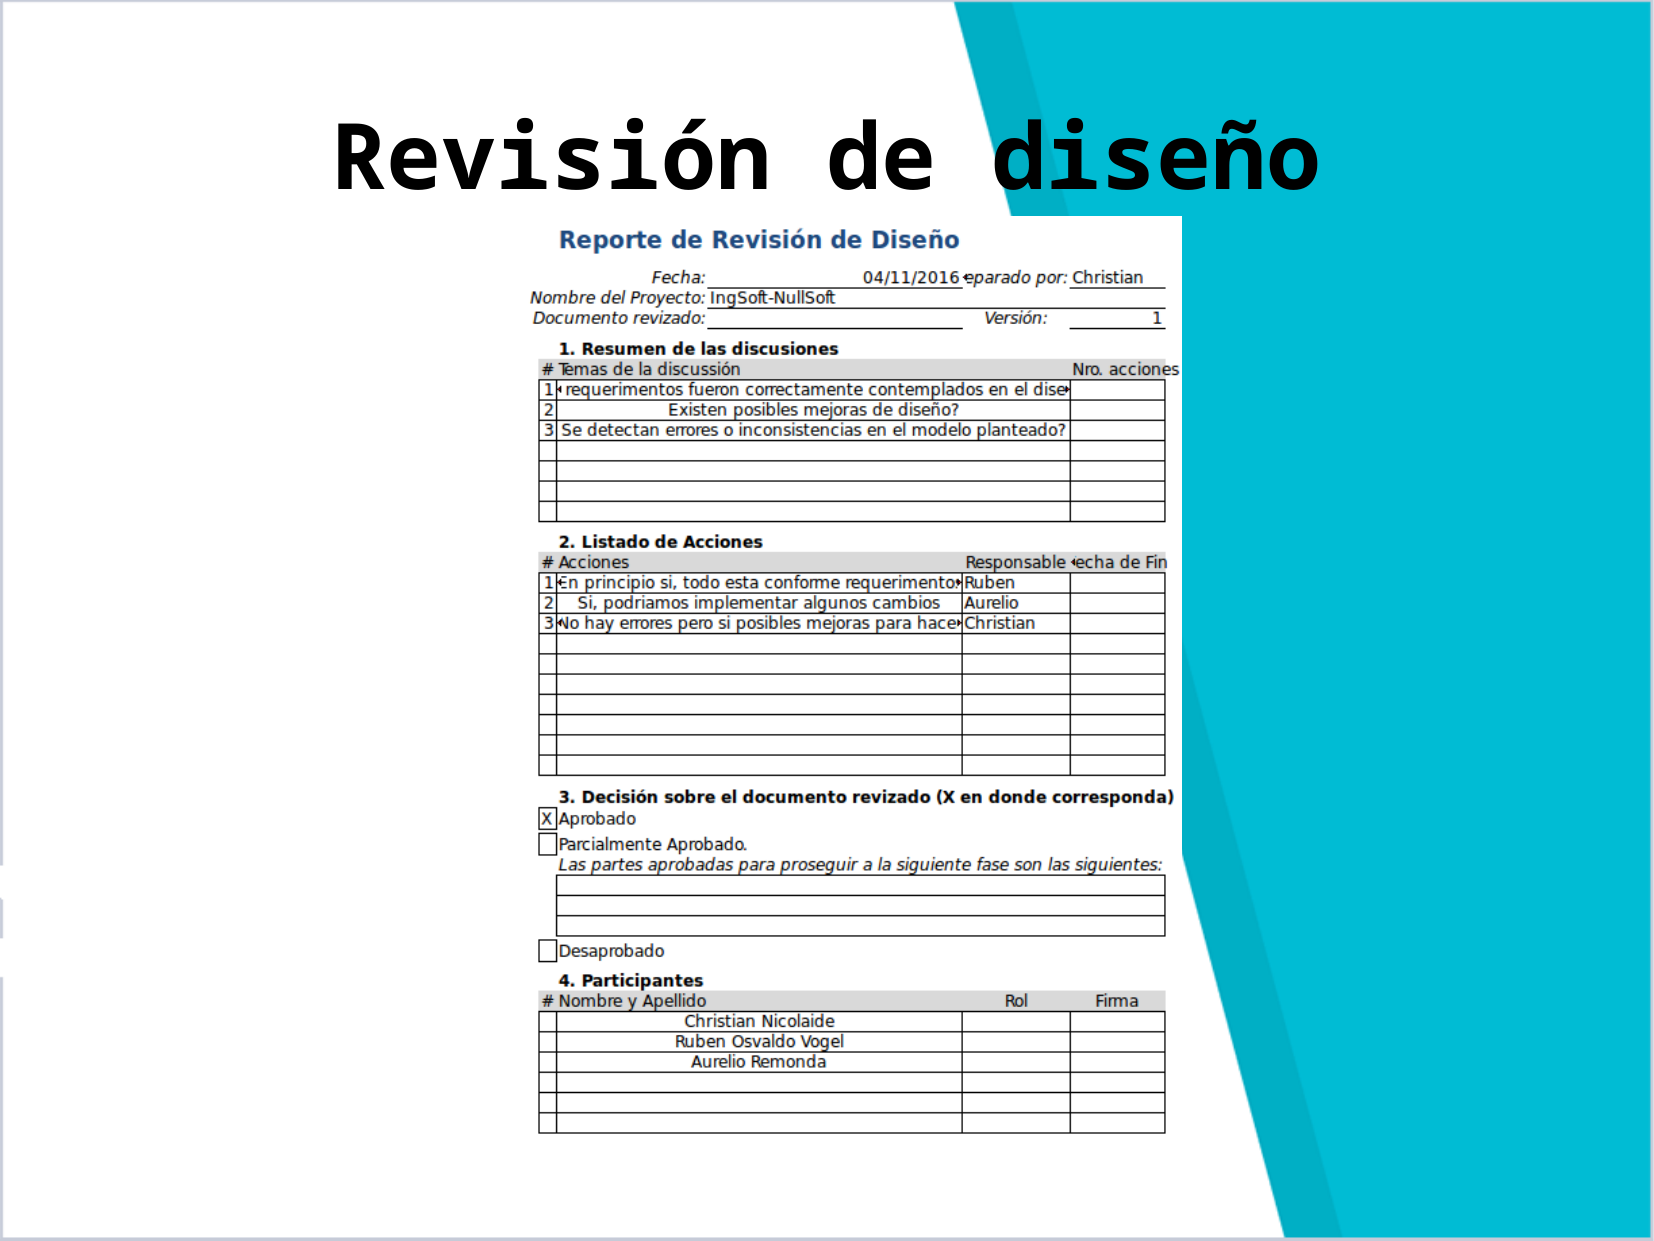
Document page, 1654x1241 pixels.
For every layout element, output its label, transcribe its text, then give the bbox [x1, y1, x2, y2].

text_box Revisión de diseño [82, 49, 1571, 257]
picture [0, 0, 1654, 1241]
